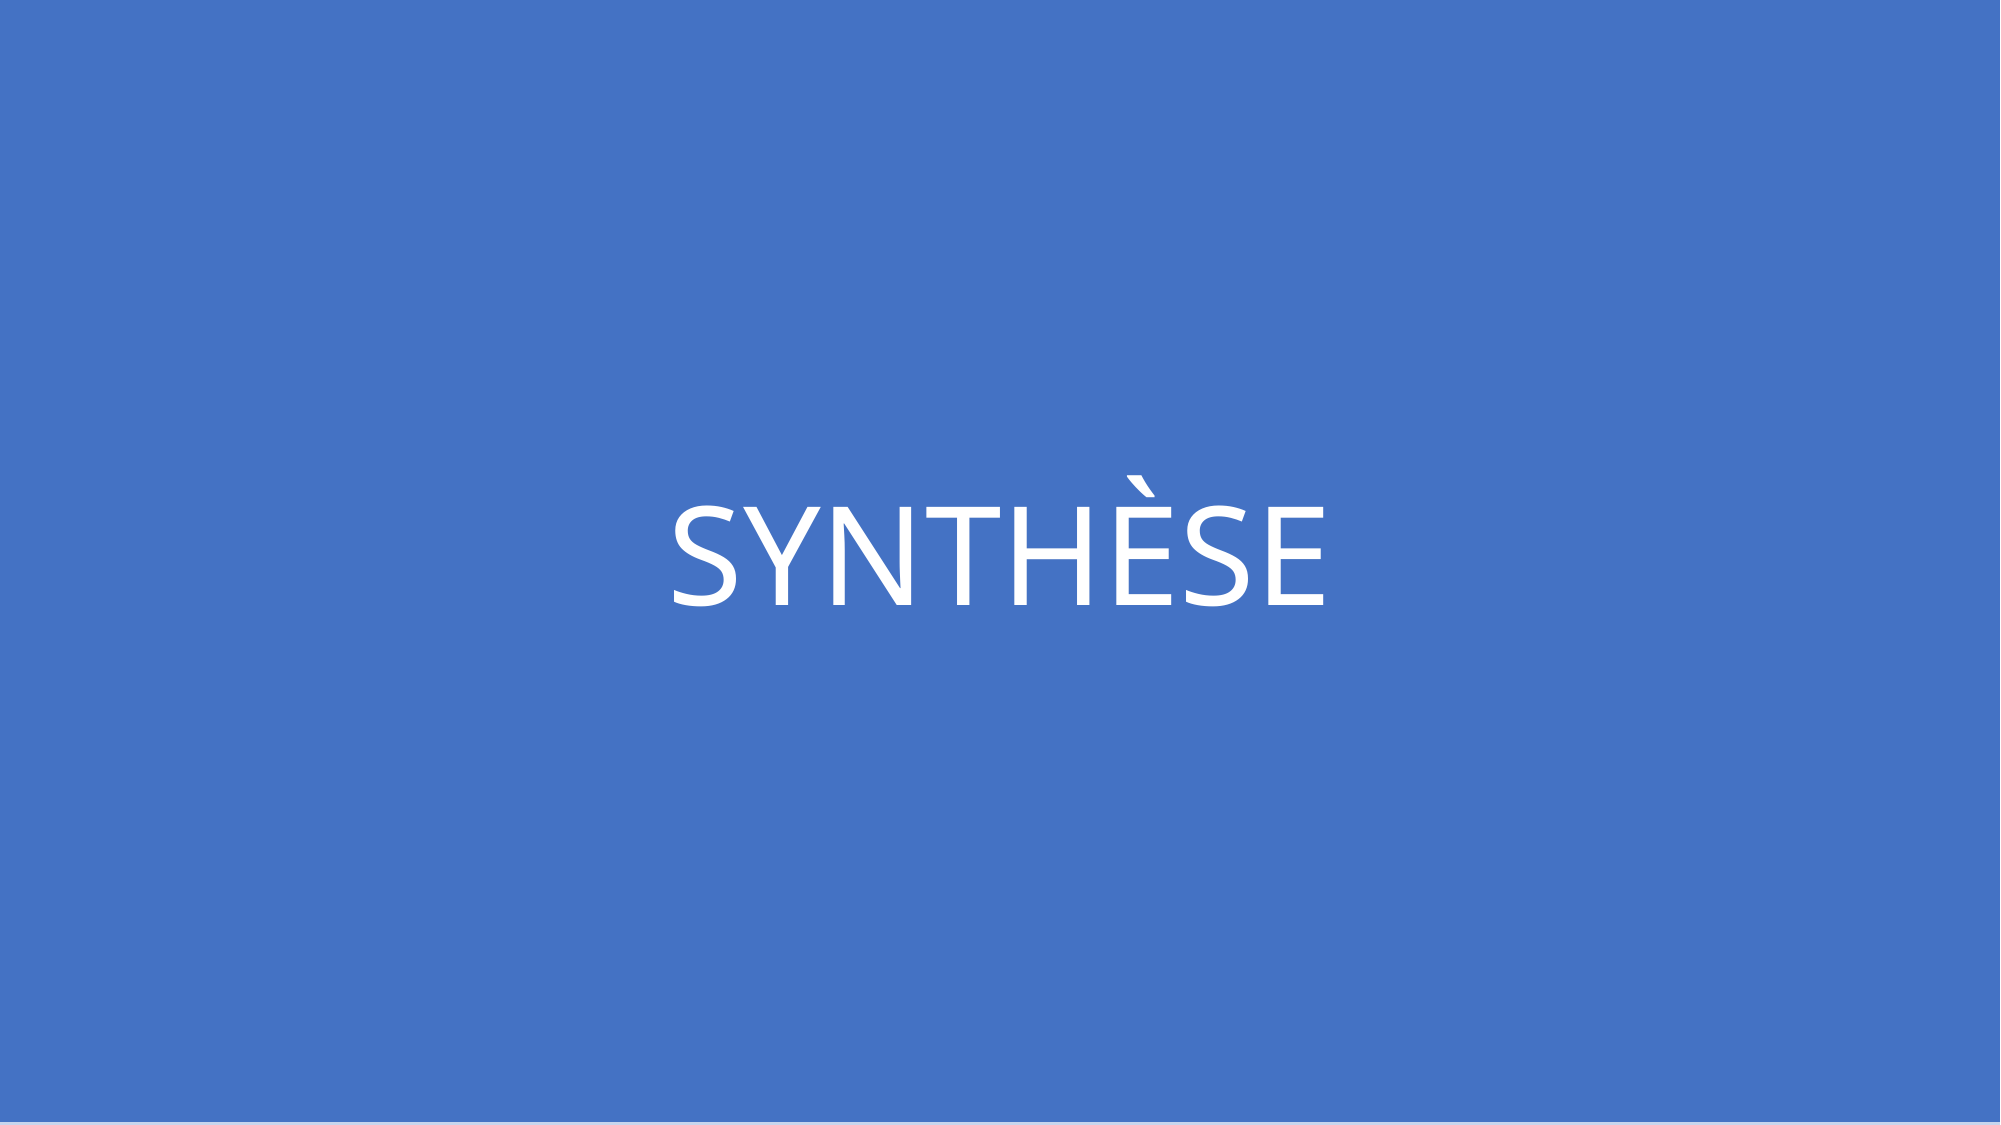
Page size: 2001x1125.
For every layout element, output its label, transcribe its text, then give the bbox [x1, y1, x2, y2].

title SYNTHÈSE [0, 0, 2000, 1122]
